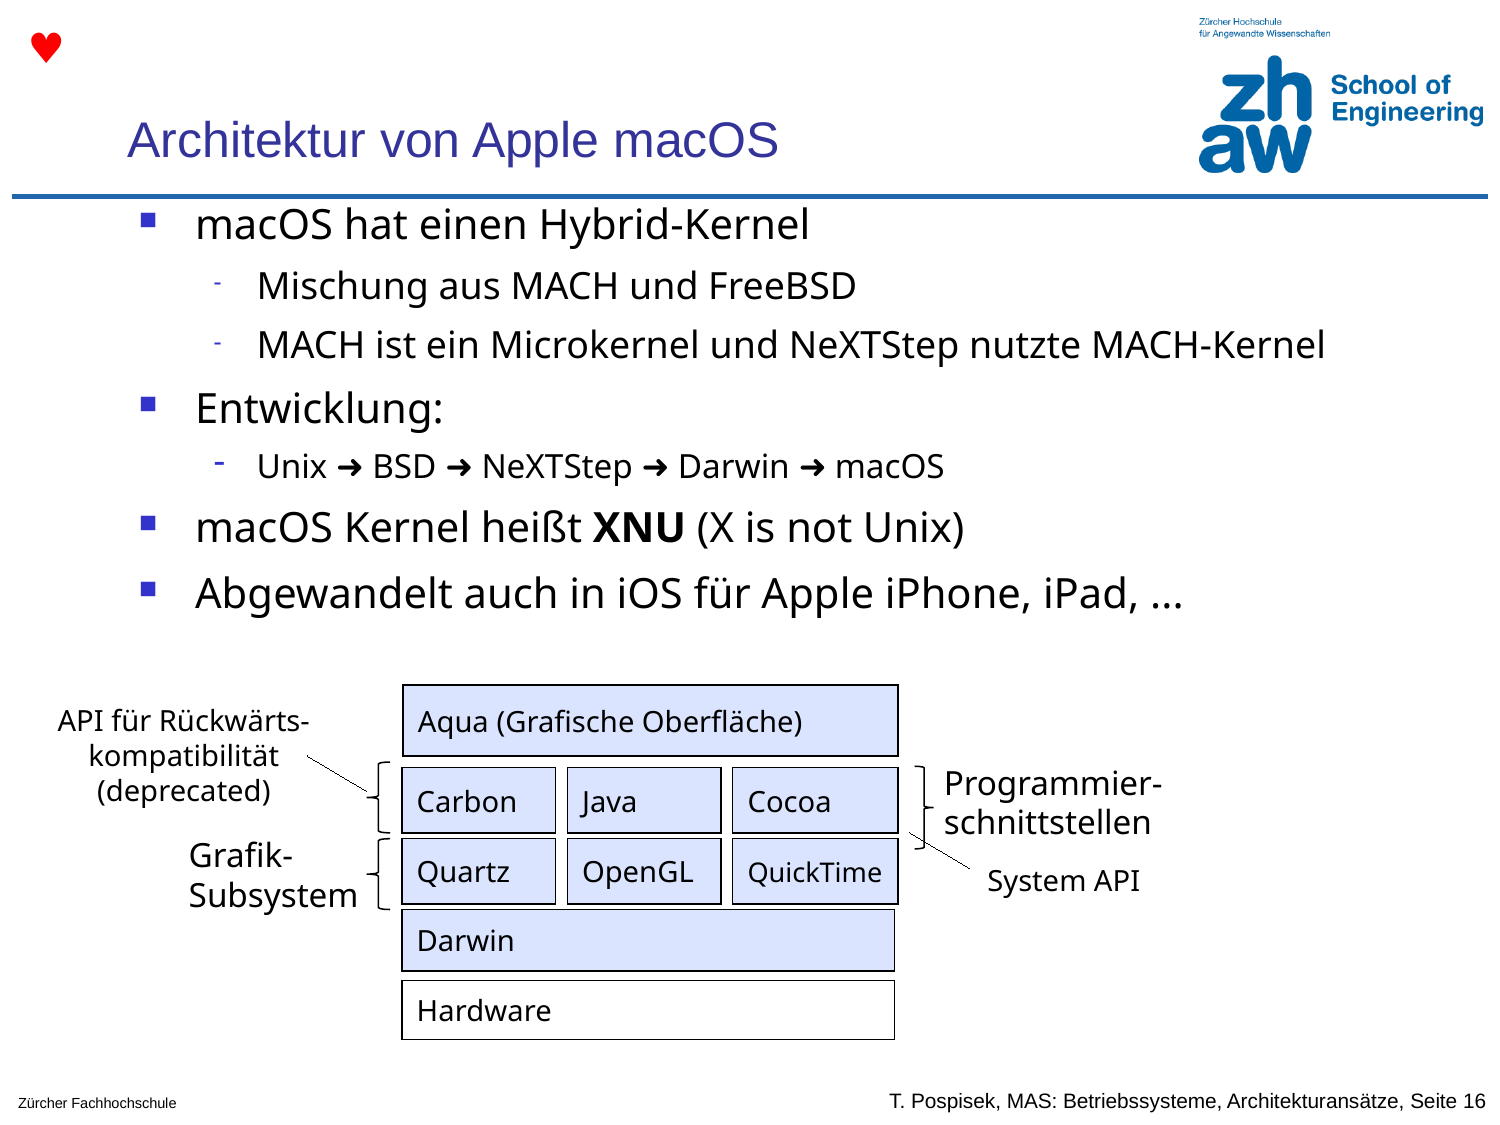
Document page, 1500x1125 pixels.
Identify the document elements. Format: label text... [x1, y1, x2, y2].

text_box [366, 762, 391, 833]
text_box Darwin [401, 909, 895, 971]
text_box Programmier- schnittstellen [929, 754, 1178, 850]
picture [1199, 18, 1483, 173]
text_box QuickTime [732, 838, 898, 904]
text_box Cocoa [732, 767, 898, 833]
text_box Carbon [401, 767, 556, 833]
text_box Grafik- Subsystem [174, 826, 374, 922]
text_box API für Rückwärts- kompatibilität (deprecated) [42, 695, 325, 815]
text_box Hardware [401, 980, 895, 1040]
text_box [914, 766, 934, 849]
text_box OpenGL [567, 838, 721, 904]
text_box Aqua (Grafische Oberfläche) [403, 684, 898, 756]
text_box ♥️ [12, 11, 95, 84]
text_box [366, 838, 391, 910]
text_box System API [972, 854, 1156, 905]
title Architektur von Apple macOS [112, 50, 1391, 175]
text_box Java [567, 767, 721, 833]
text_box Quartz [401, 838, 556, 904]
text_box macOS hat einen Hybrid-Kernel Mischung aus MACH und FreeBSD MACH ist ein Microkernel und NeXTStep nutzte MACH-Kernel Entwicklung: Unix ➜ BSD ➜ NeXTStep ➜ Darwin ➜ macOS macOS Kernel heißt XNU (X is not Unix) Abgewandelt auch in iOS für Apple iPhone, iPad, ... [123, 196, 1399, 610]
